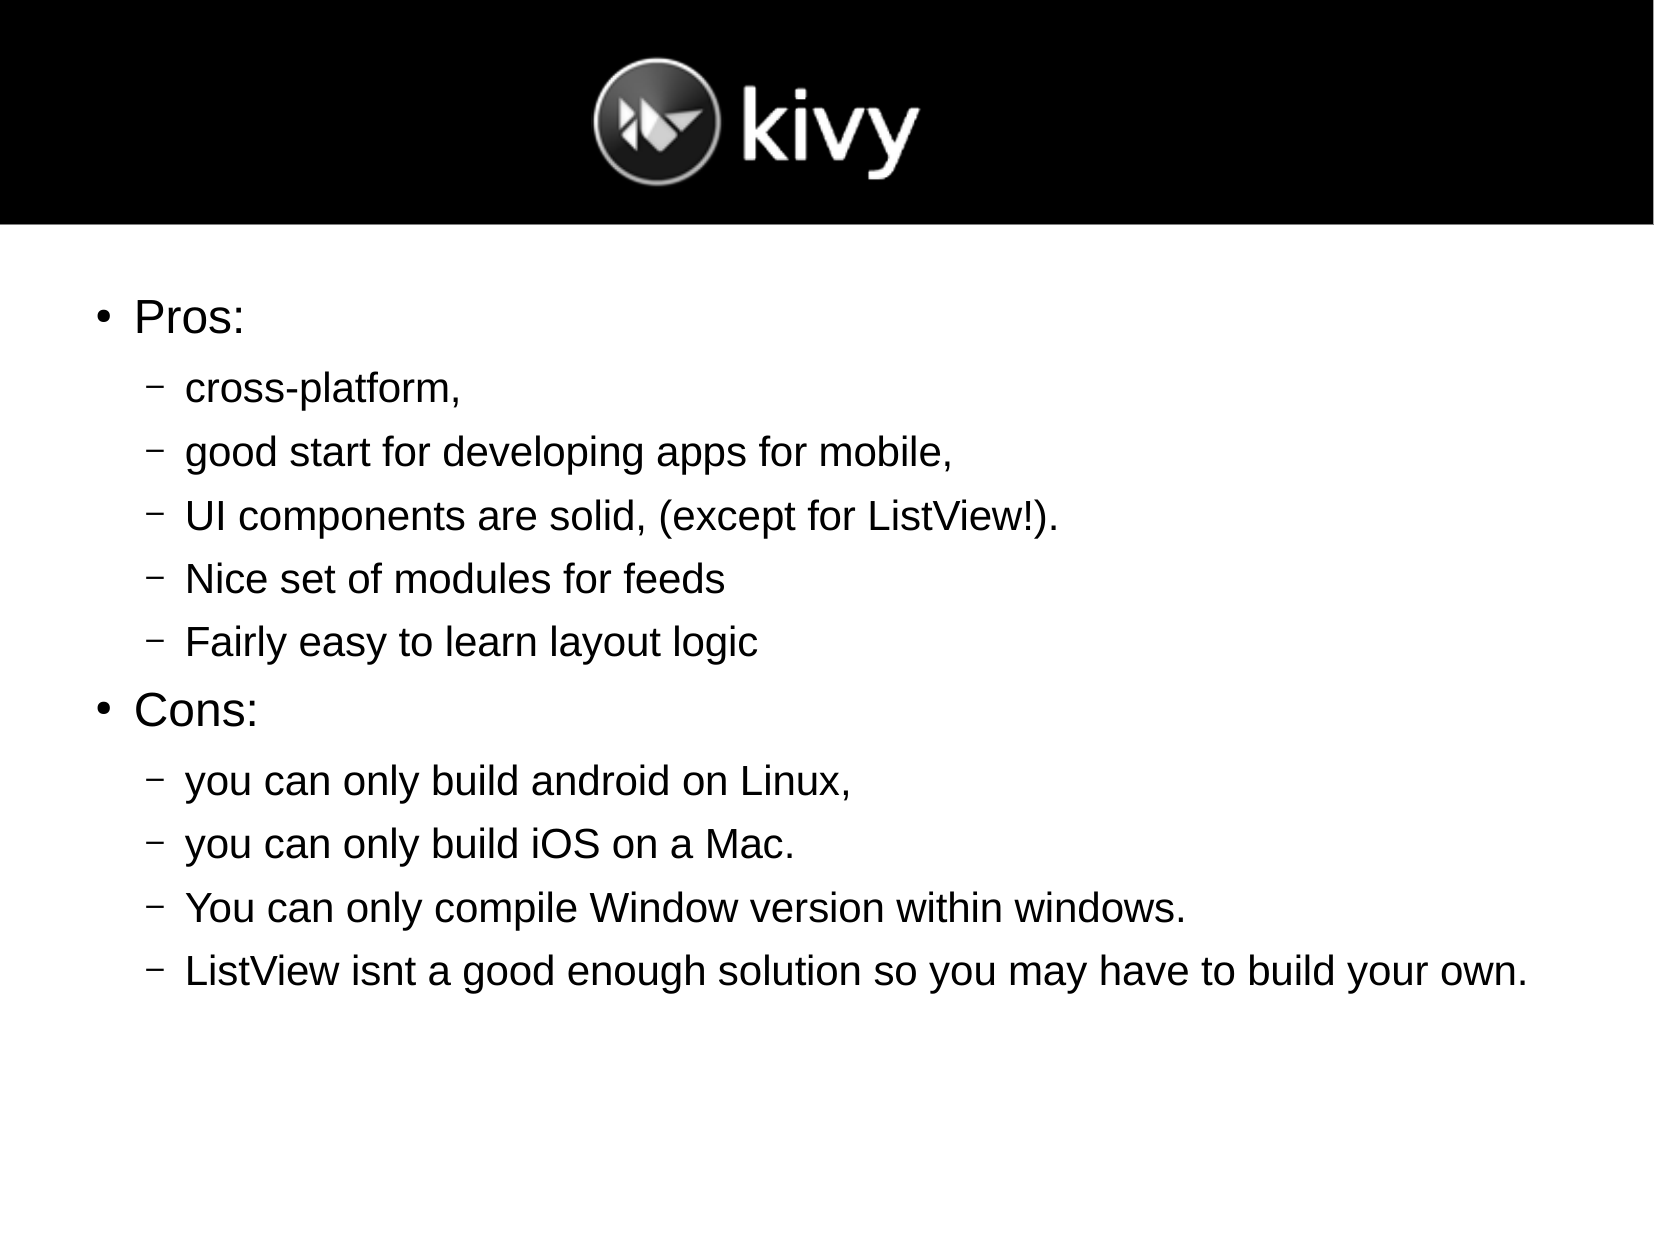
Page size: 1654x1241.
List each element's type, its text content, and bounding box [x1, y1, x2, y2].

picture [590, 55, 957, 193]
text_box [0, 0, 1654, 225]
list Pros: cross-platform, good start for developing apps for mobile, UI components are solid, (except for ListView!). Nice set of modules for feeds Fairly easy to learn layout logic Cons: you can only build android on Linux, you can only build iOS on a Mac. You can only compile Window version within windows. ListView isnt a good enough solution so you may have to build your own. [82, 290, 1538, 1010]
